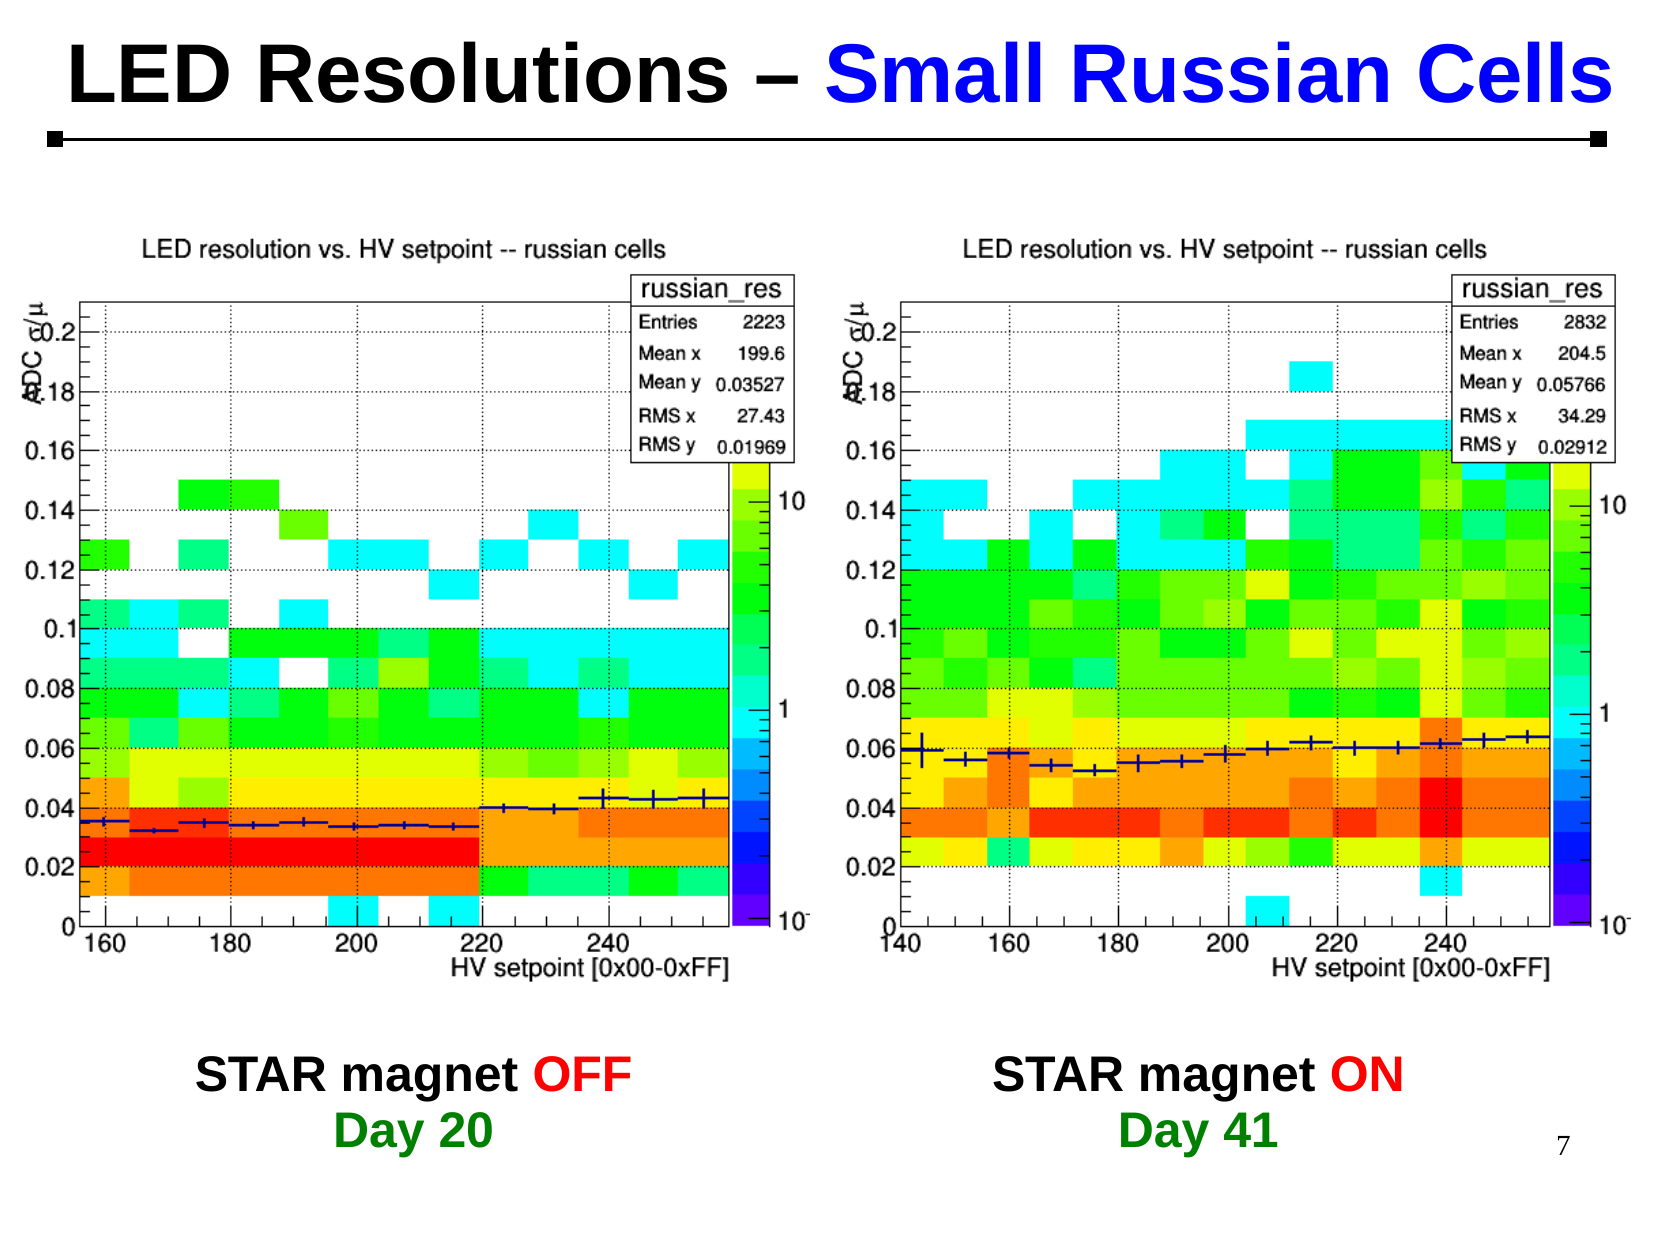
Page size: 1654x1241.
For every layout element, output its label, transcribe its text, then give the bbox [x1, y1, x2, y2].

picture [0, 224, 810, 1006]
picture [820, 224, 1631, 1006]
text_box STAR magnet ON Day 41 [977, 1038, 1420, 1167]
text_box STAR magnet OFF Day 20 [180, 1038, 648, 1167]
text_box LED Resolutions – Small Russian Cells [51, 19, 1631, 128]
